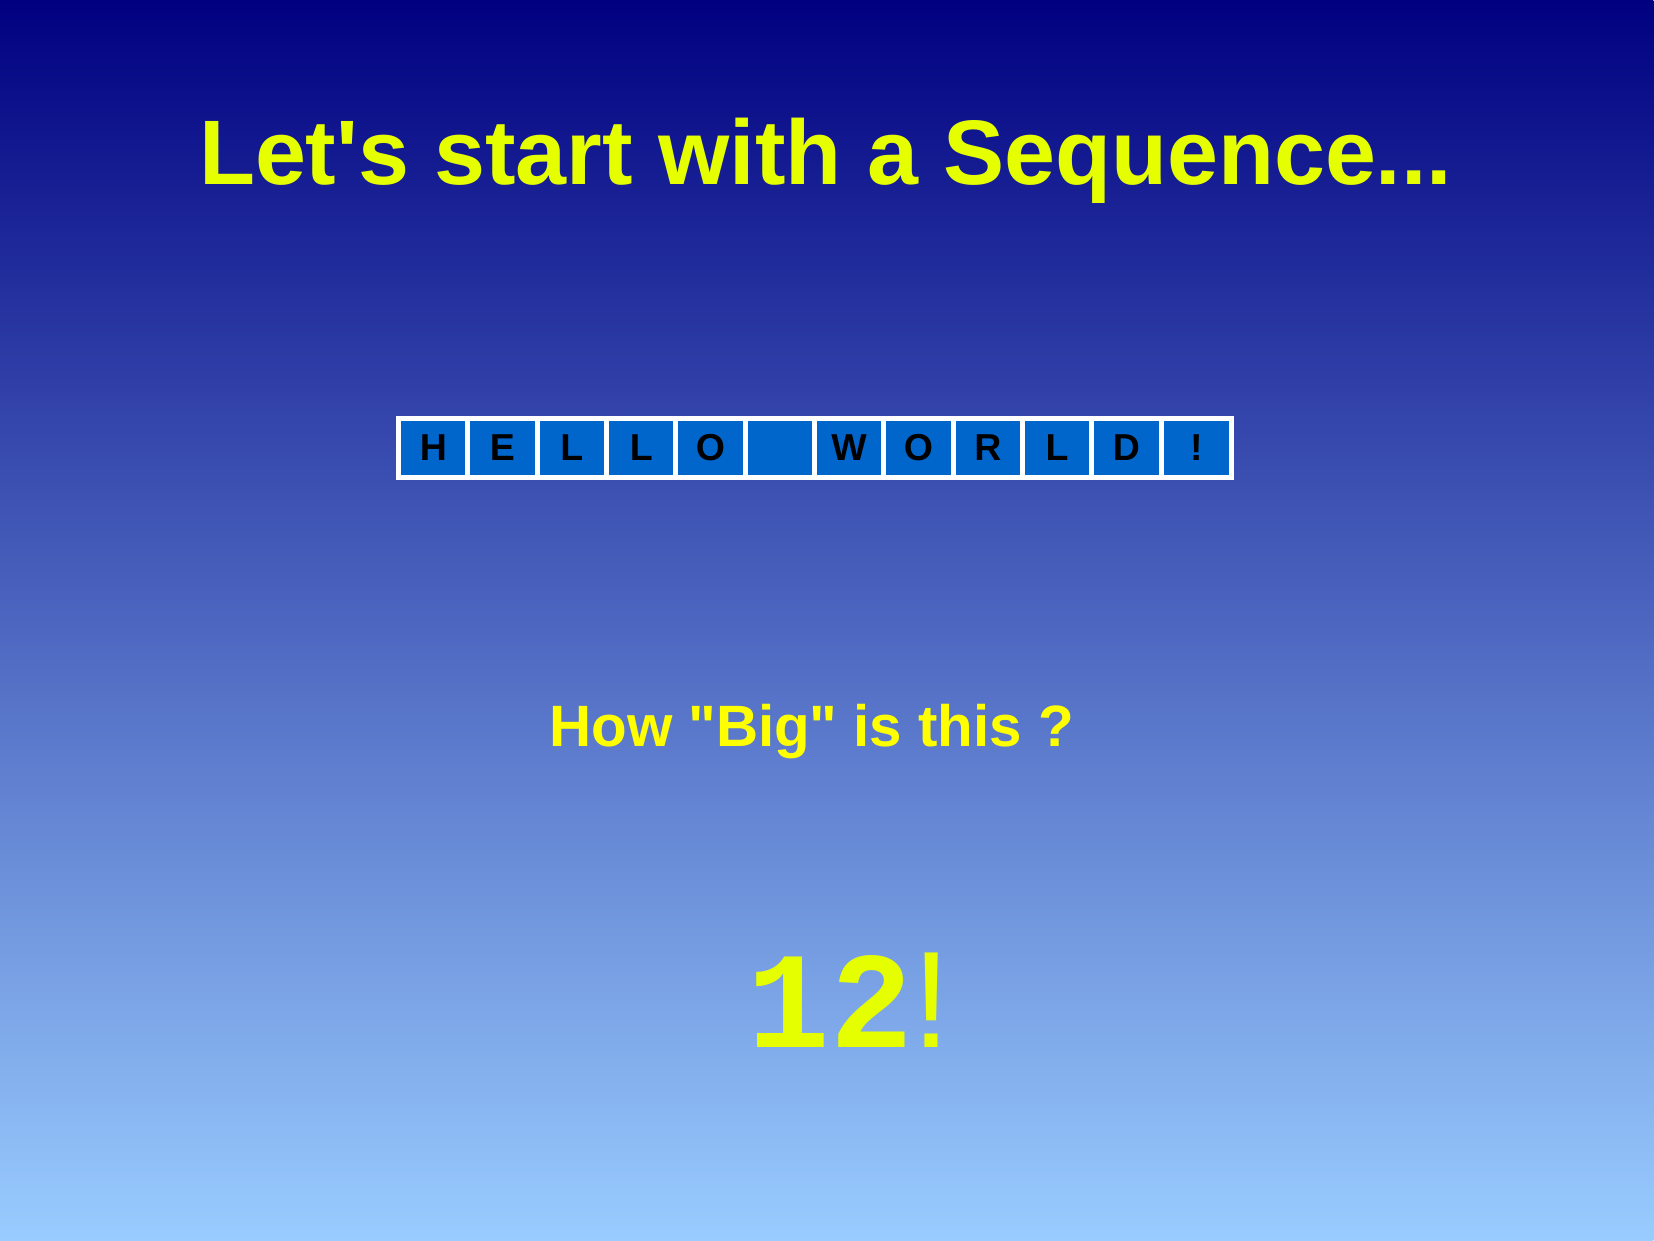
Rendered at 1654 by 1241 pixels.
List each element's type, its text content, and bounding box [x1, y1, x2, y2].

table_header E [470, 421, 535, 475]
text_box How "Big" is this ? [383, 686, 1241, 768]
text_box 12! [531, 915, 1168, 1096]
table_header H [401, 421, 465, 475]
table_header ! [1164, 421, 1229, 475]
table_header L [609, 421, 673, 475]
table_header O [678, 421, 743, 475]
table_header L [540, 421, 604, 475]
title Let's start with a Sequence... [82, 49, 1571, 257]
table_header D [1094, 421, 1159, 475]
table_header [748, 421, 812, 475]
table_header W [817, 421, 881, 475]
table_header L [1025, 421, 1089, 475]
table_header R [956, 421, 1020, 475]
table_header O [886, 421, 951, 475]
